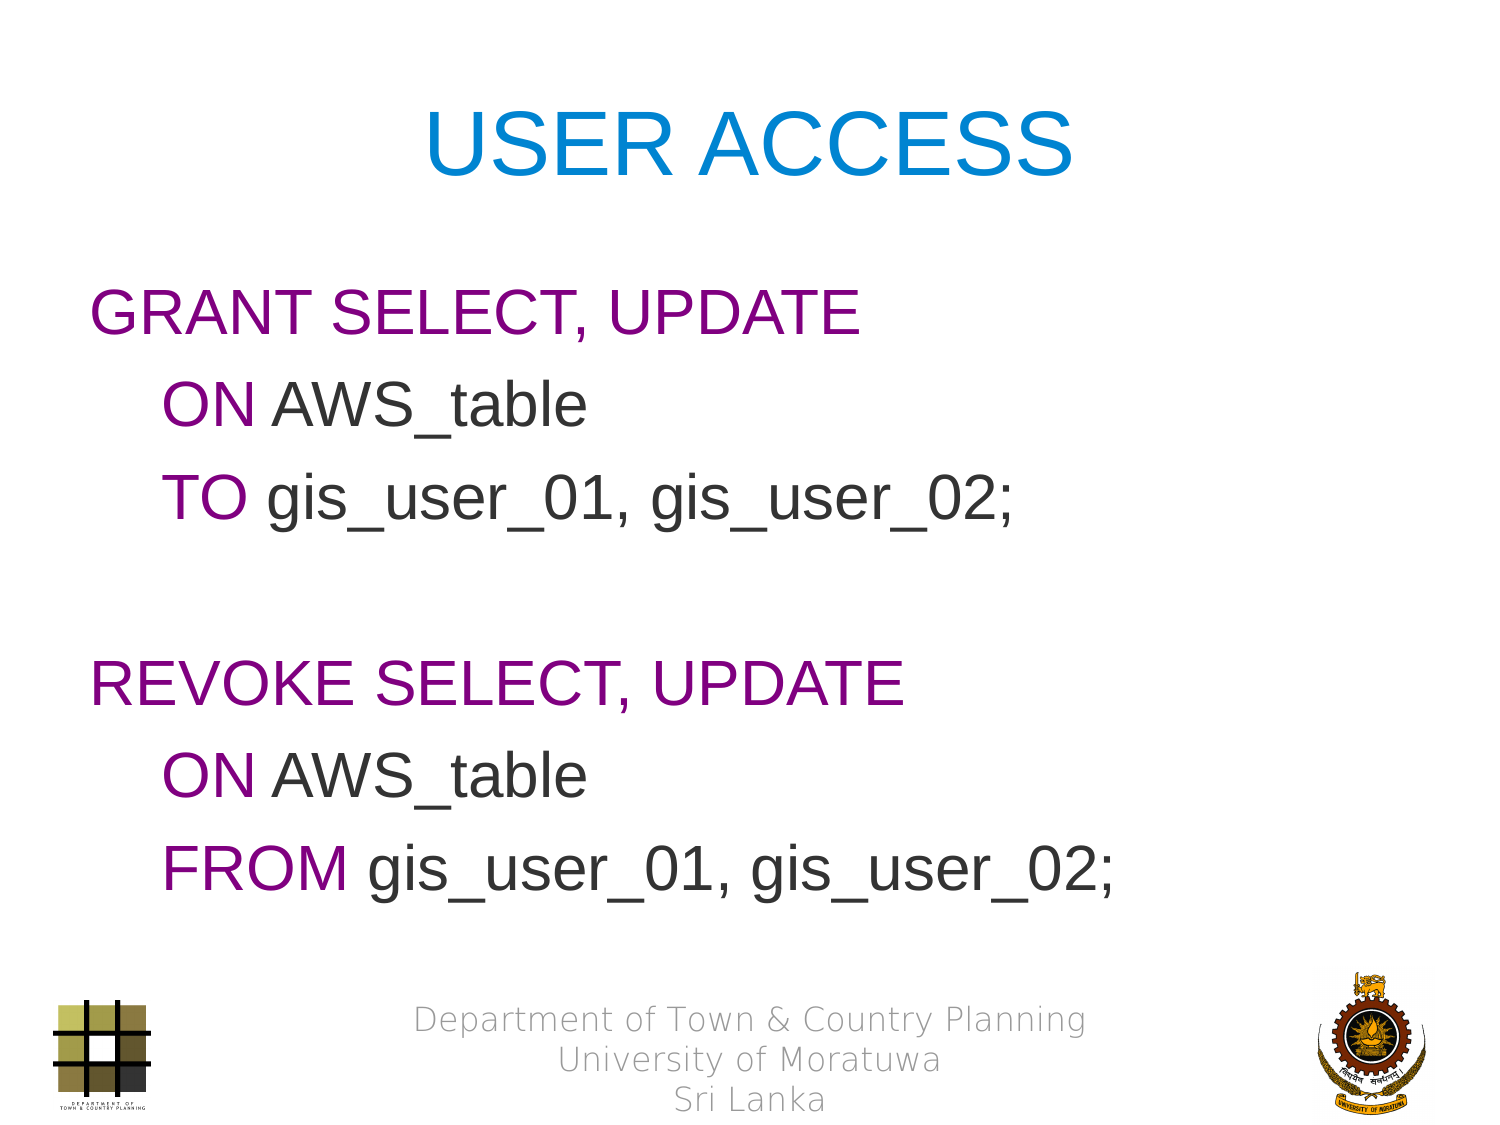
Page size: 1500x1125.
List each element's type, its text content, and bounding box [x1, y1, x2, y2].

title USER ACCESS [75, 45, 1426, 233]
picture [53, 1000, 151, 1110]
list GRANT SELECT, UPDATE ON AWS_table TO gis_user_01, gis_user_02; REVOKE SELECT, UPDATE ON AWS_table FROM gis_user_01, gis_user_02; [75, 262, 1426, 916]
picture [1312, 966, 1435, 1125]
